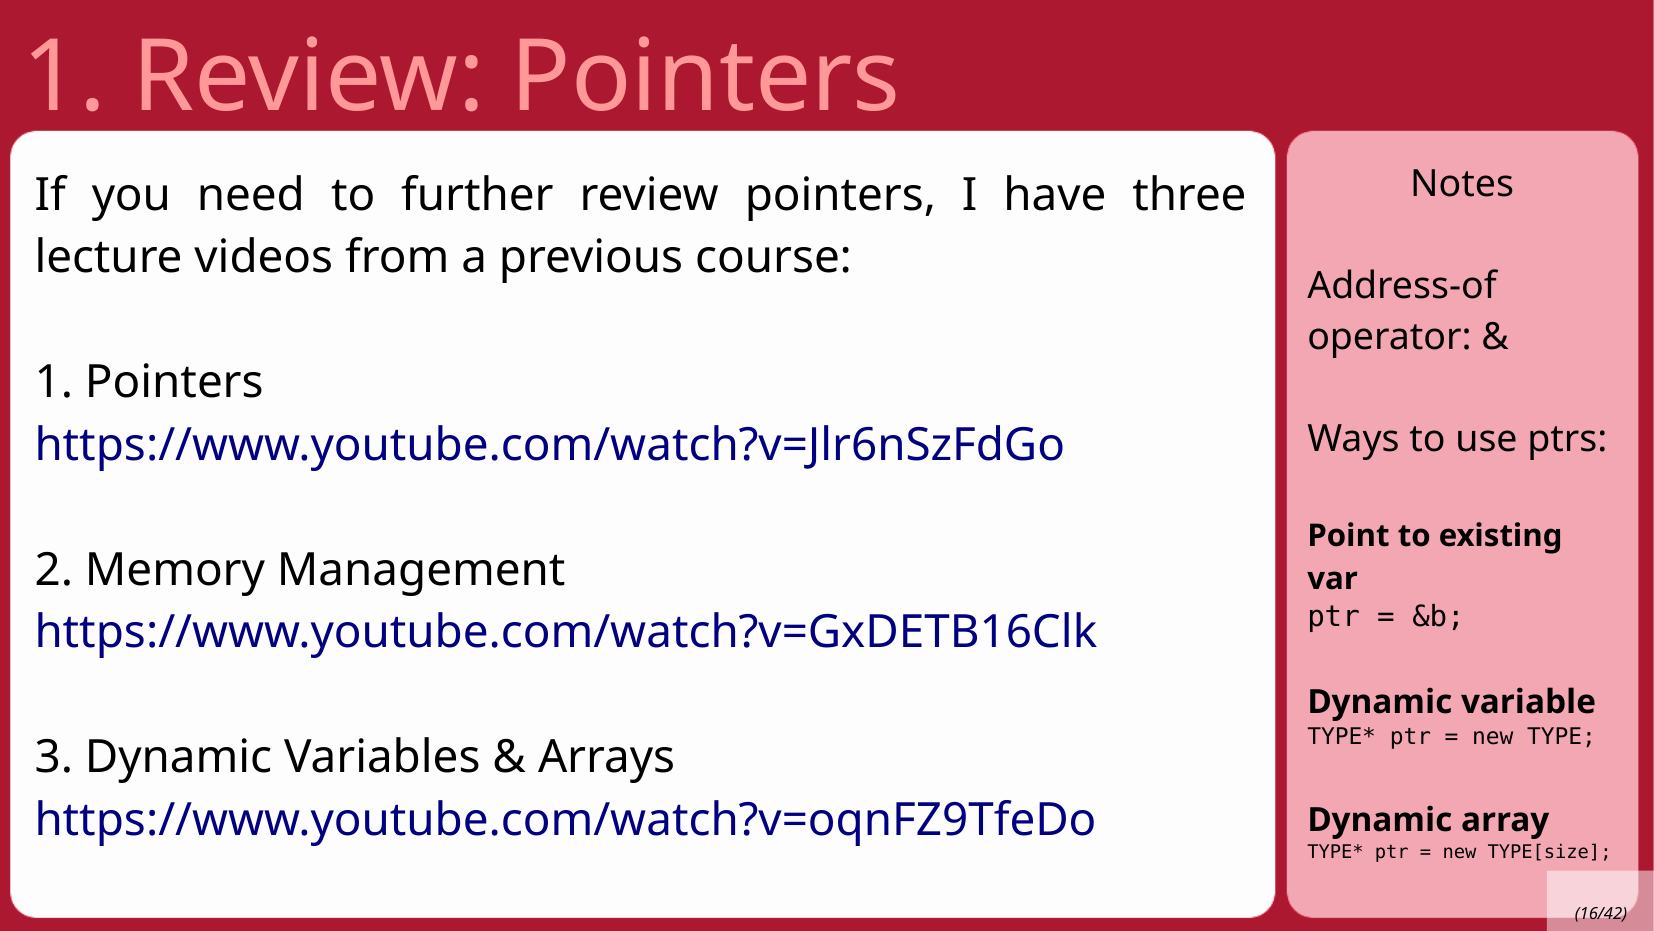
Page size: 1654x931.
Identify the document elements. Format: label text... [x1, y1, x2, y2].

text_box If you need to further review pointers, I have three lecture videos from a previous course: 1. Pointers https://www.youtube.com/watch?v=Jlr6nSzFdGo 2. Memory Management https://www.youtube.com/watch?v=GxDETB16Clk 3. Dynamic Variables & Arrays https://www.youtube.com/watch?v=oqnFZ9TfeDo [34, 160, 1248, 728]
title 1. Review: Pointers [22, 7, 1511, 136]
text_box (<number>/42) [1546, 877, 1654, 931]
text_box Notes Address-of operator: & Ways to use ptrs: Point to existing var ptr = &b; Dynamic variable TYPE* ptr = new TYPE; Dynamic array TYPE* ptr = new TYPE[size]; [1292, 148, 1632, 726]
picture [0, 0, 1654, 931]
